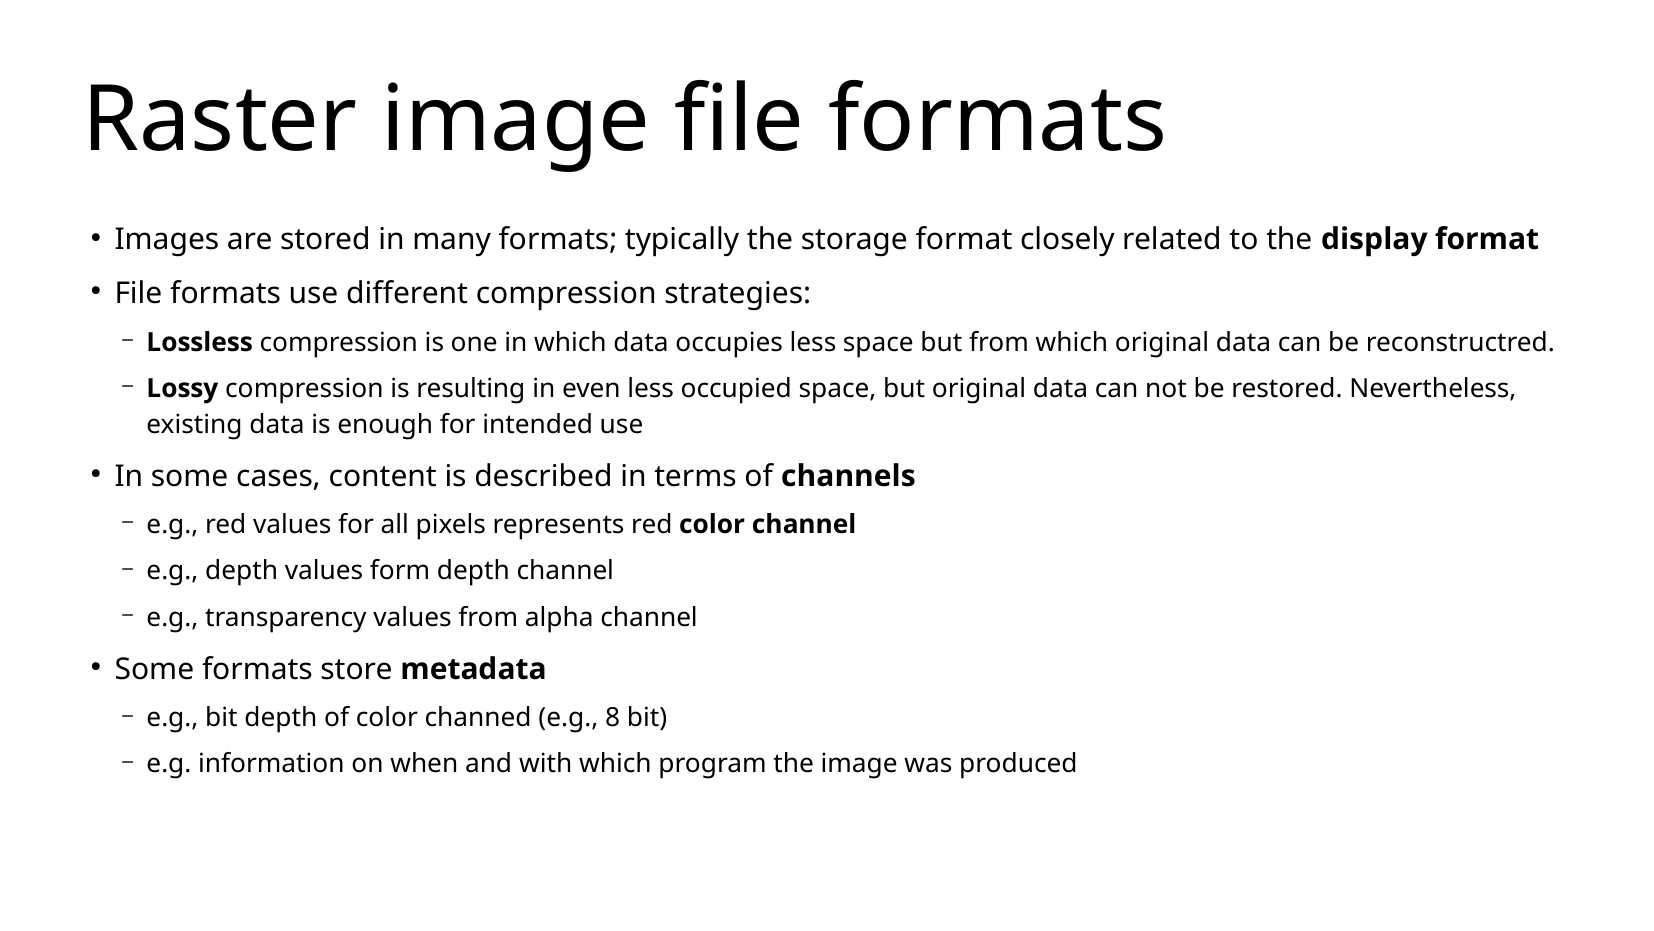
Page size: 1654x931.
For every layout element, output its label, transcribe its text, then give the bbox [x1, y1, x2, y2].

list Images are stored in many formats; typically the storage format closely related to the display format File formats use different compression strategies: Lossless compression is one in which data occupies less space but from which original data can be reconstructred. Lossy compression is resulting in even less occupied space, but original data can not be restored. Nevertheless, existing data is enough for intended use In some cases, content is described in terms of channels e.g., red values for all pixels represents red color channel e.g., depth values form depth channel e.g., transparency values from alpha channel Some formats store metadata e.g., bit depth of color channed (e.g., 8 bit) e.g. information on when and with which program the image was produced [82, 217, 1571, 841]
title Raster image file formats [82, 37, 1571, 193]
